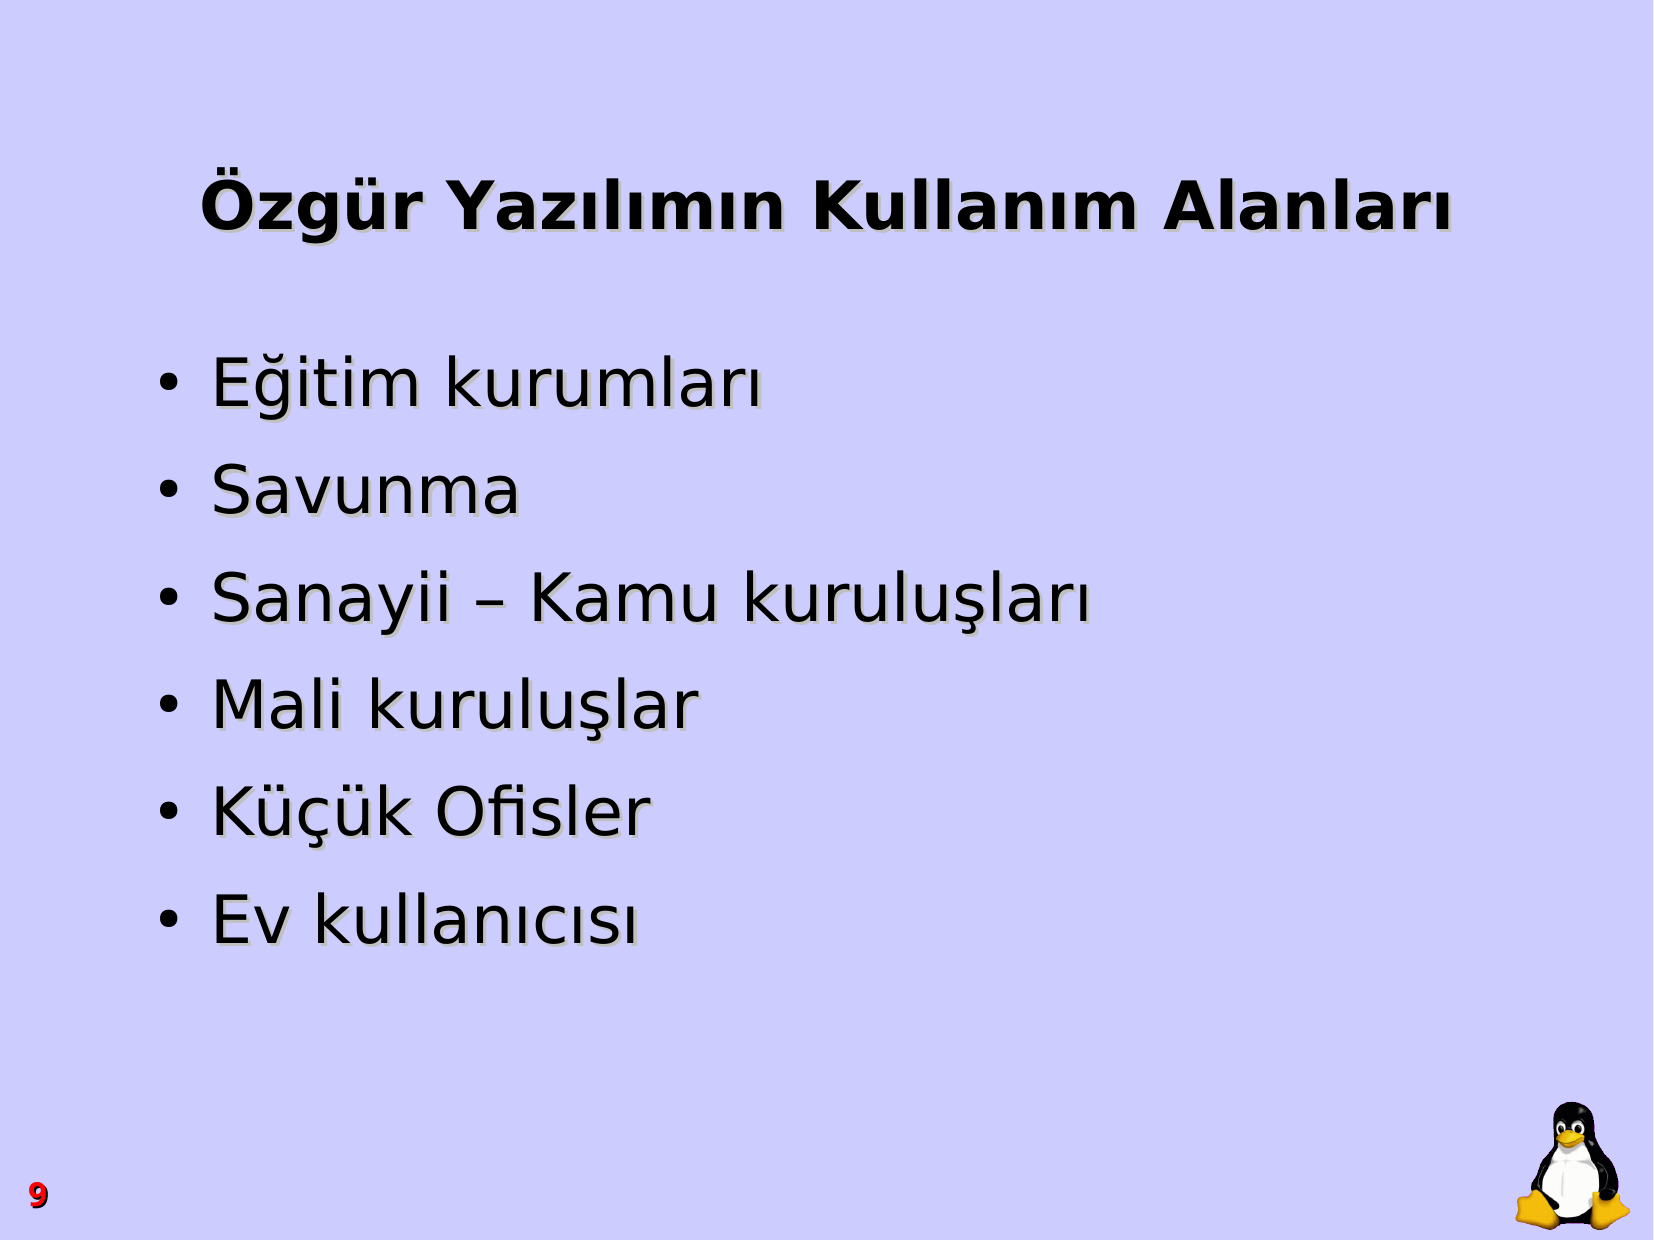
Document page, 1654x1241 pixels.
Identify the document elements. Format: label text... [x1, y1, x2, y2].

title Özgür Yazılımın Kullanım Alanları [121, 102, 1534, 310]
picture [1504, 1086, 1654, 1241]
list Eğitim kurumları Savunma Sanayii – Kamu kuruluşları Mali kuruluşlar Küçük Ofisler Ev kullanıcısı [121, 344, 1534, 1127]
